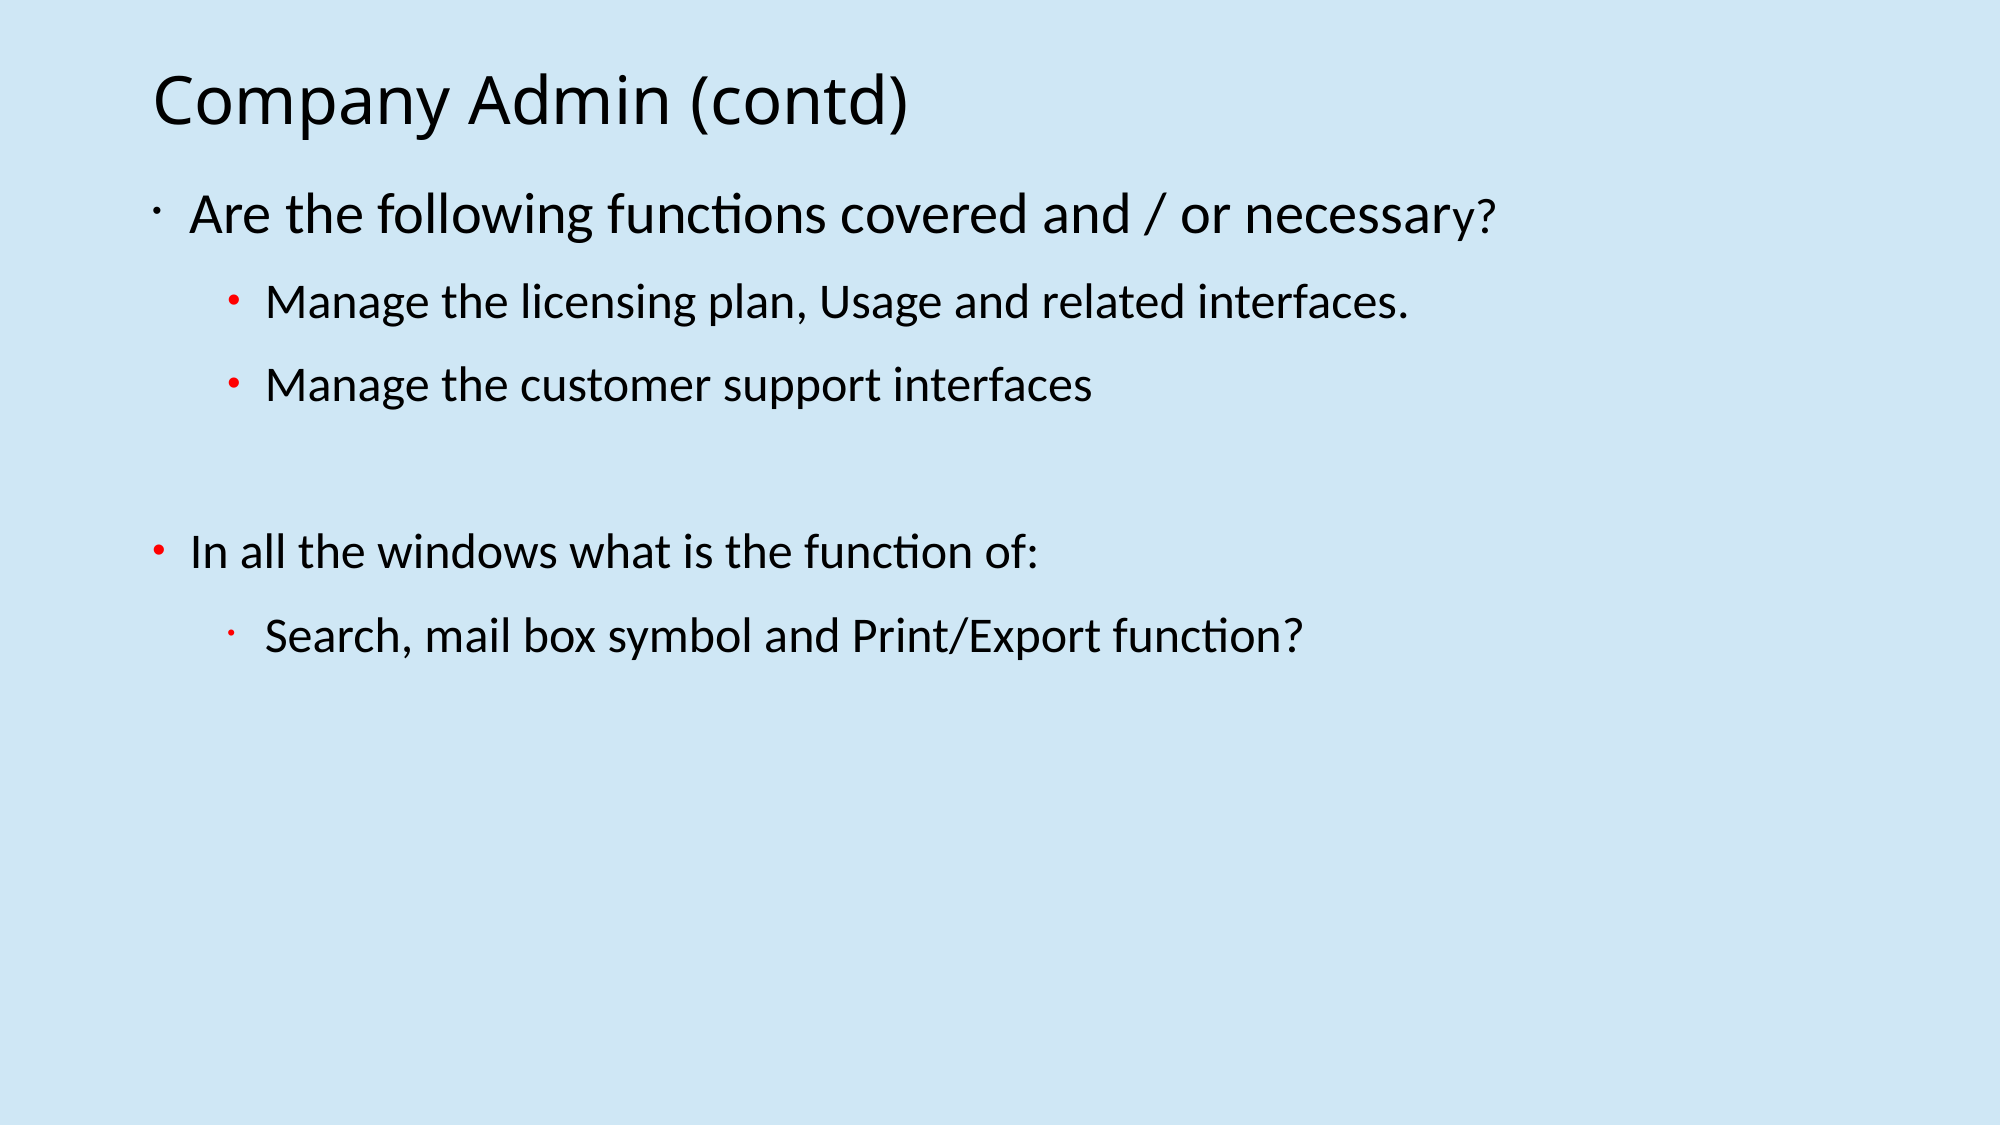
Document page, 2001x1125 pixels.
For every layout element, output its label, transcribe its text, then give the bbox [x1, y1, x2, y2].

list Are the following functions covered and / or necessary? Manage the licensing plan, Usage and related interfaces. Manage the customer support interfaces In all the windows what is the function of: Search, mail box symbol and Print/Export function? [137, 175, 1863, 1069]
title Company Admin (contd) [137, 59, 1863, 175]
